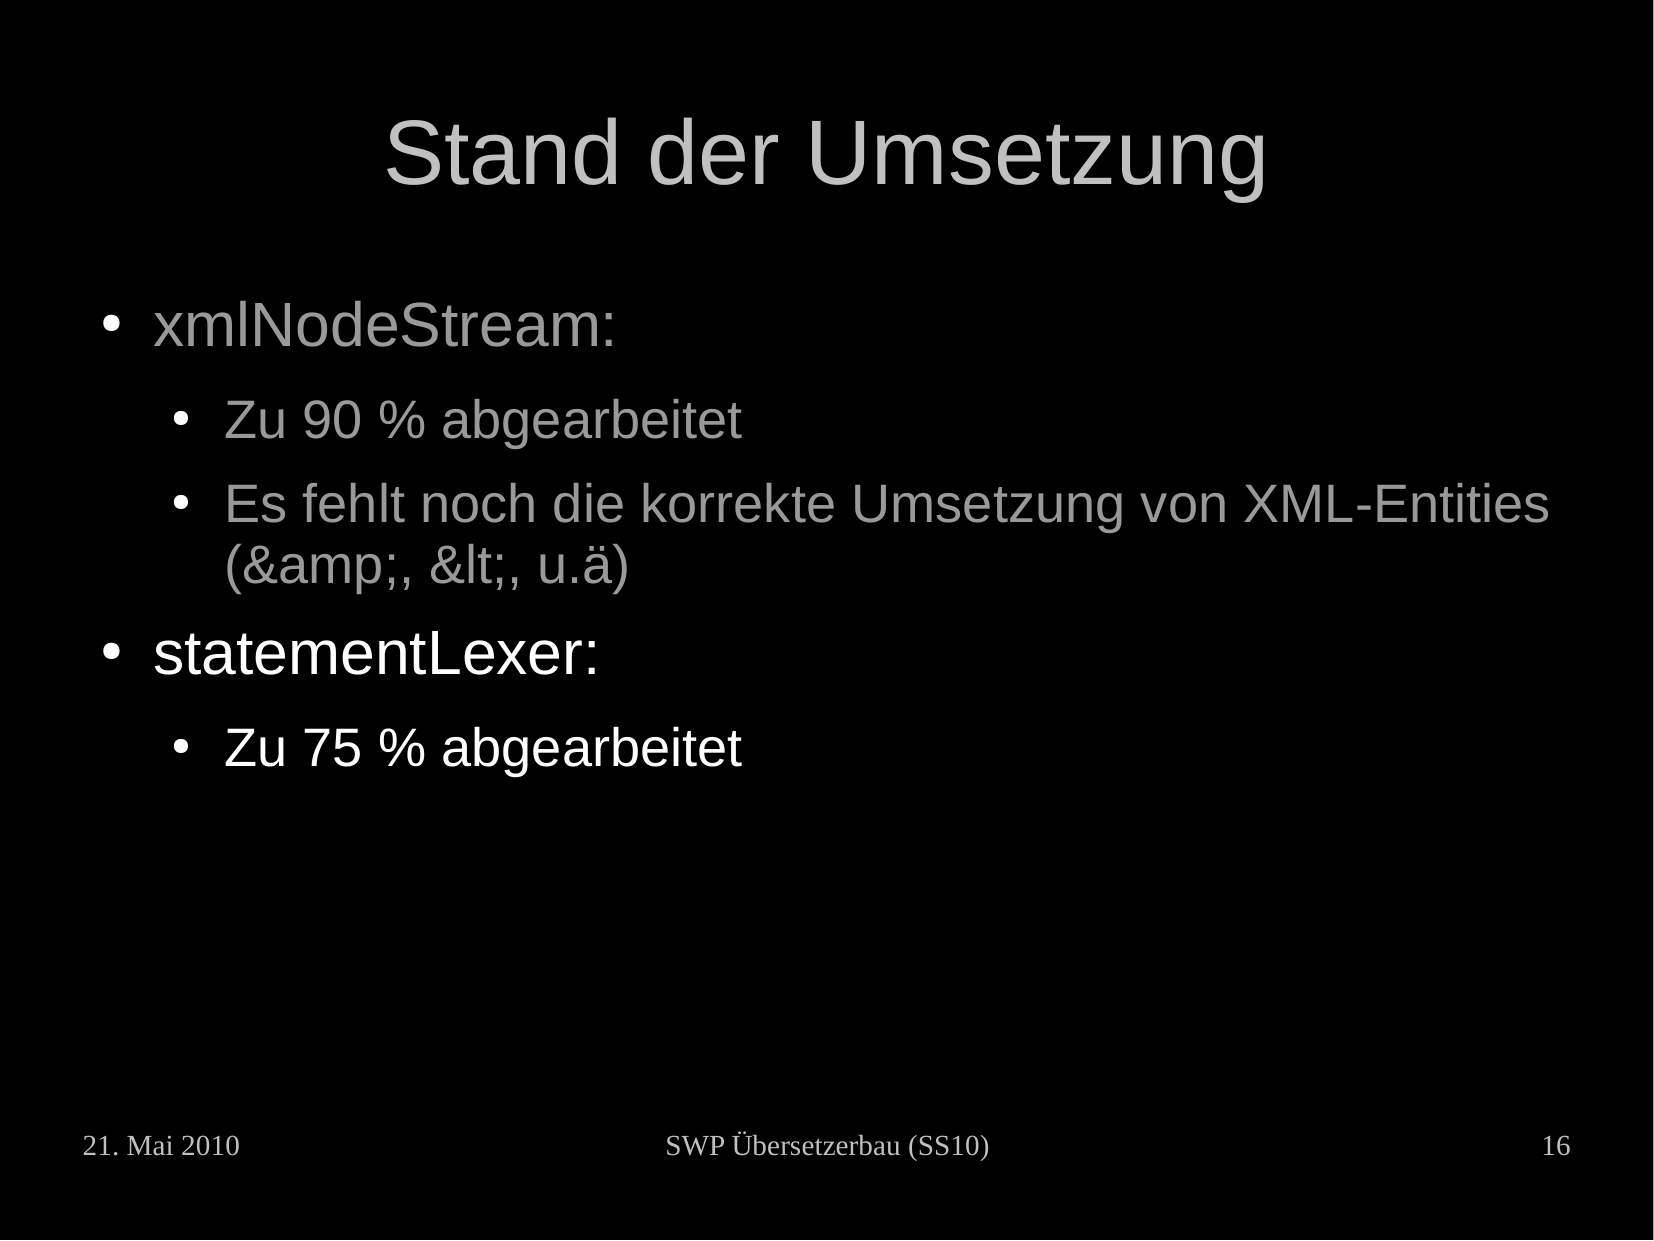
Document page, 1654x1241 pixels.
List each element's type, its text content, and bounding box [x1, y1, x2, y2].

title Stand der Umsetzung [82, 49, 1571, 257]
list xmlNodeStream: Zu 90 % abgearbeitet Es fehlt noch die korrekte Umsetzung von XML-Entities (&amp;, &lt;, u.ä) statementLexer: Zu 75 % abgearbeitet [82, 290, 1571, 1109]
